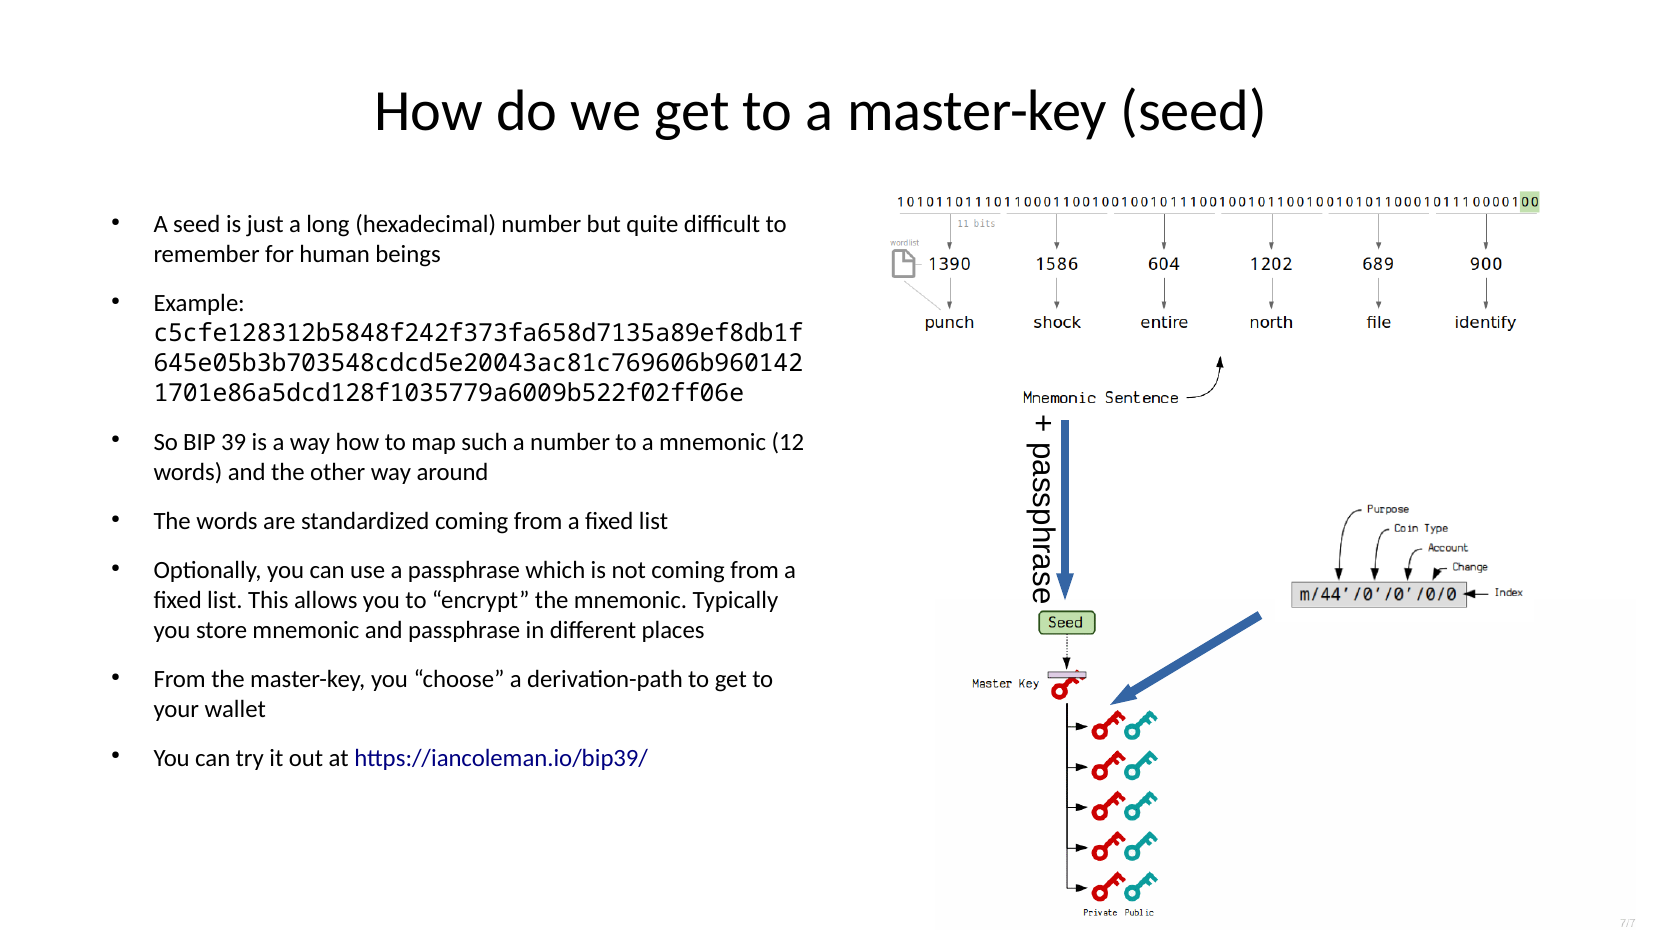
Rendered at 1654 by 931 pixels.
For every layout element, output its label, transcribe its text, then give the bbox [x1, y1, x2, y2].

list A seed is just a long (hexadecimal) number but quite difficult to remember for human beings Example: c5cfe128312b5848f242f373fa658d7135a89ef8db1f645e05b3b703548cdcd5e20043ac81c769606b9601421701e86a5dcd128f1035779a6009b522f02ff06e So BIP 39 is a way how to map such a number to a mnemonic (12 words) and the other way around The words are standardized coming from a fixed list Optionally, you can use a passphrase which is not coming from a fixed list. This allows you to “encrypt” the mnemonic. Typically you store mnemonic and passphrase in different places From the master-key, you “choose” a derivation-path to get to your wallet You can try it out at https://iancoleman.io/bip39/ [96, 207, 810, 780]
picture [883, 177, 1555, 421]
picture [935, 494, 1636, 931]
title How do we get to a master-key (seed) [99, 27, 1555, 193]
